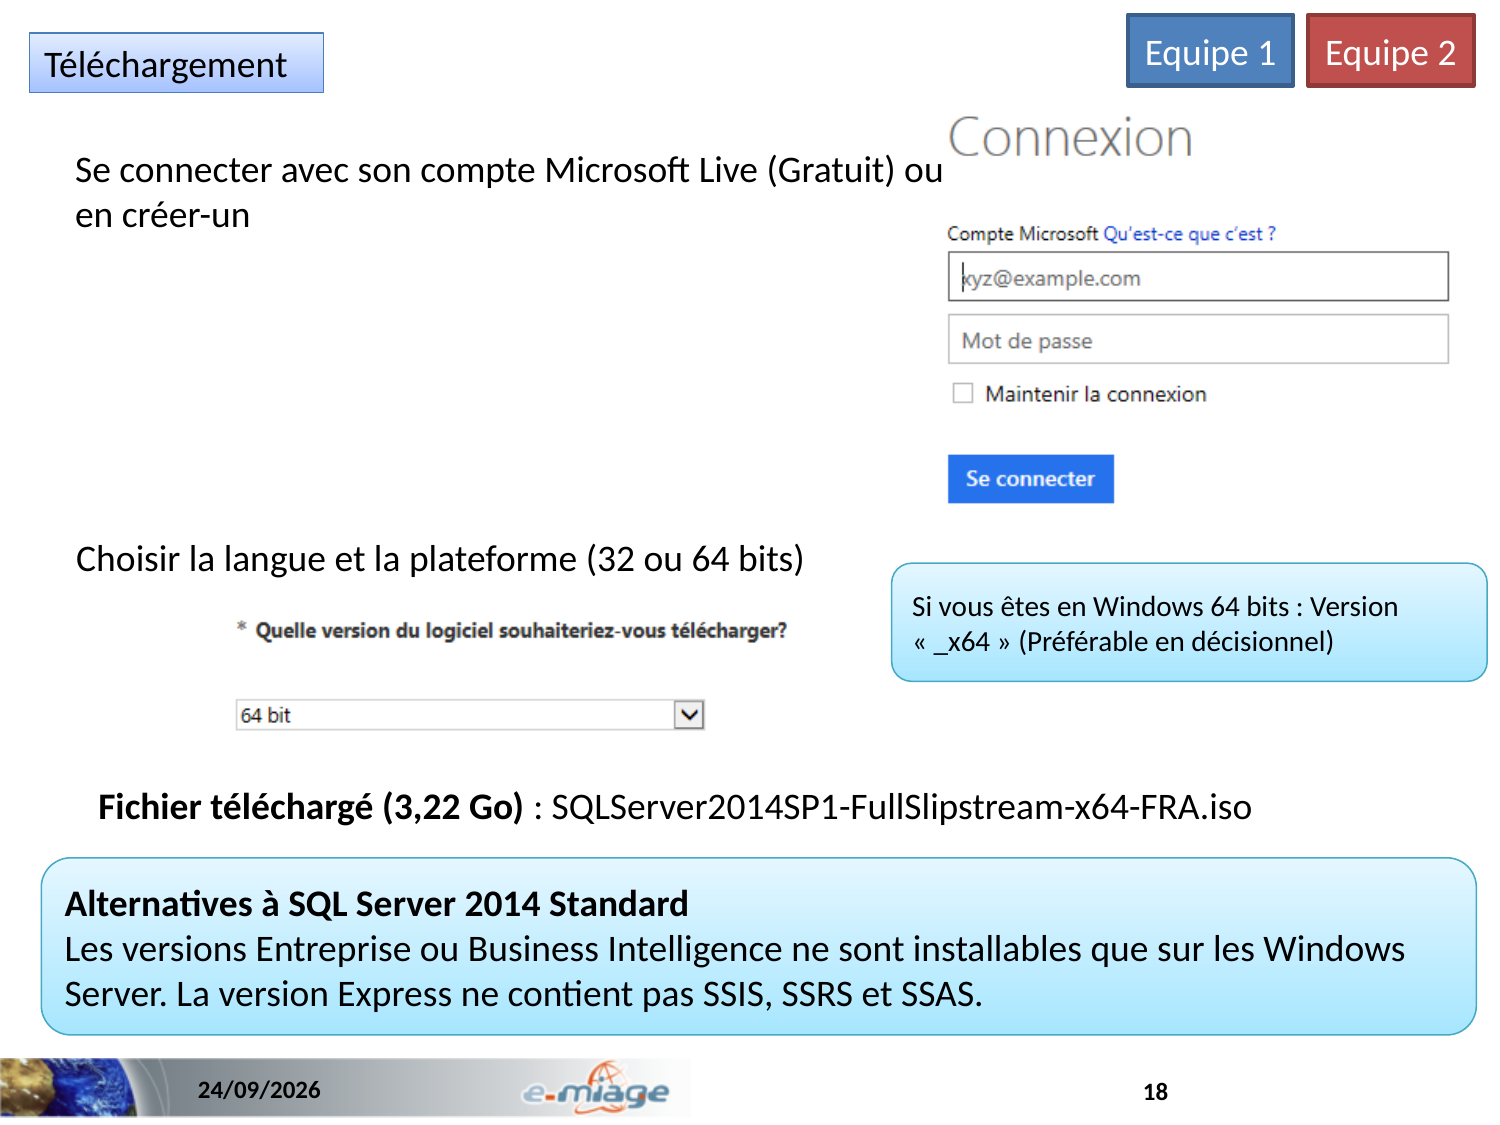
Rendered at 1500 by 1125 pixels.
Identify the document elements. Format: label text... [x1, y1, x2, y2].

text_box Equipe 1 [1127, 14, 1294, 86]
text_box Se connecter avec son compte Microsoft Live (Gratuit) ou en créer-un [60, 137, 963, 243]
picture [0, 1058, 691, 1118]
picture [903, 95, 1476, 527]
text_box Si vous êtes en Windows 64 bits : Version « _x64 » (Préférable en décisionnel) [891, 563, 1488, 682]
text_box Choisir la langue et la plateforme (32 ou 64 bits) [61, 526, 964, 587]
text_box Téléchargement [29, 32, 324, 93]
text_box Equipe 2 [1308, 14, 1474, 86]
picture [222, 602, 801, 759]
text_box Fichier téléchargé (3,22 Go) : SQLServer2014SP1-FullSlipstream-x64-FRA.iso [83, 775, 1268, 835]
text_box Alternatives à SQL Server 2014 Standard Les versions Entreprise ou Business Intelligence ne sont installables que sur les Windows Server. La version Express ne contient pas SSIS, SSRS et SSAS. [41, 857, 1477, 1035]
